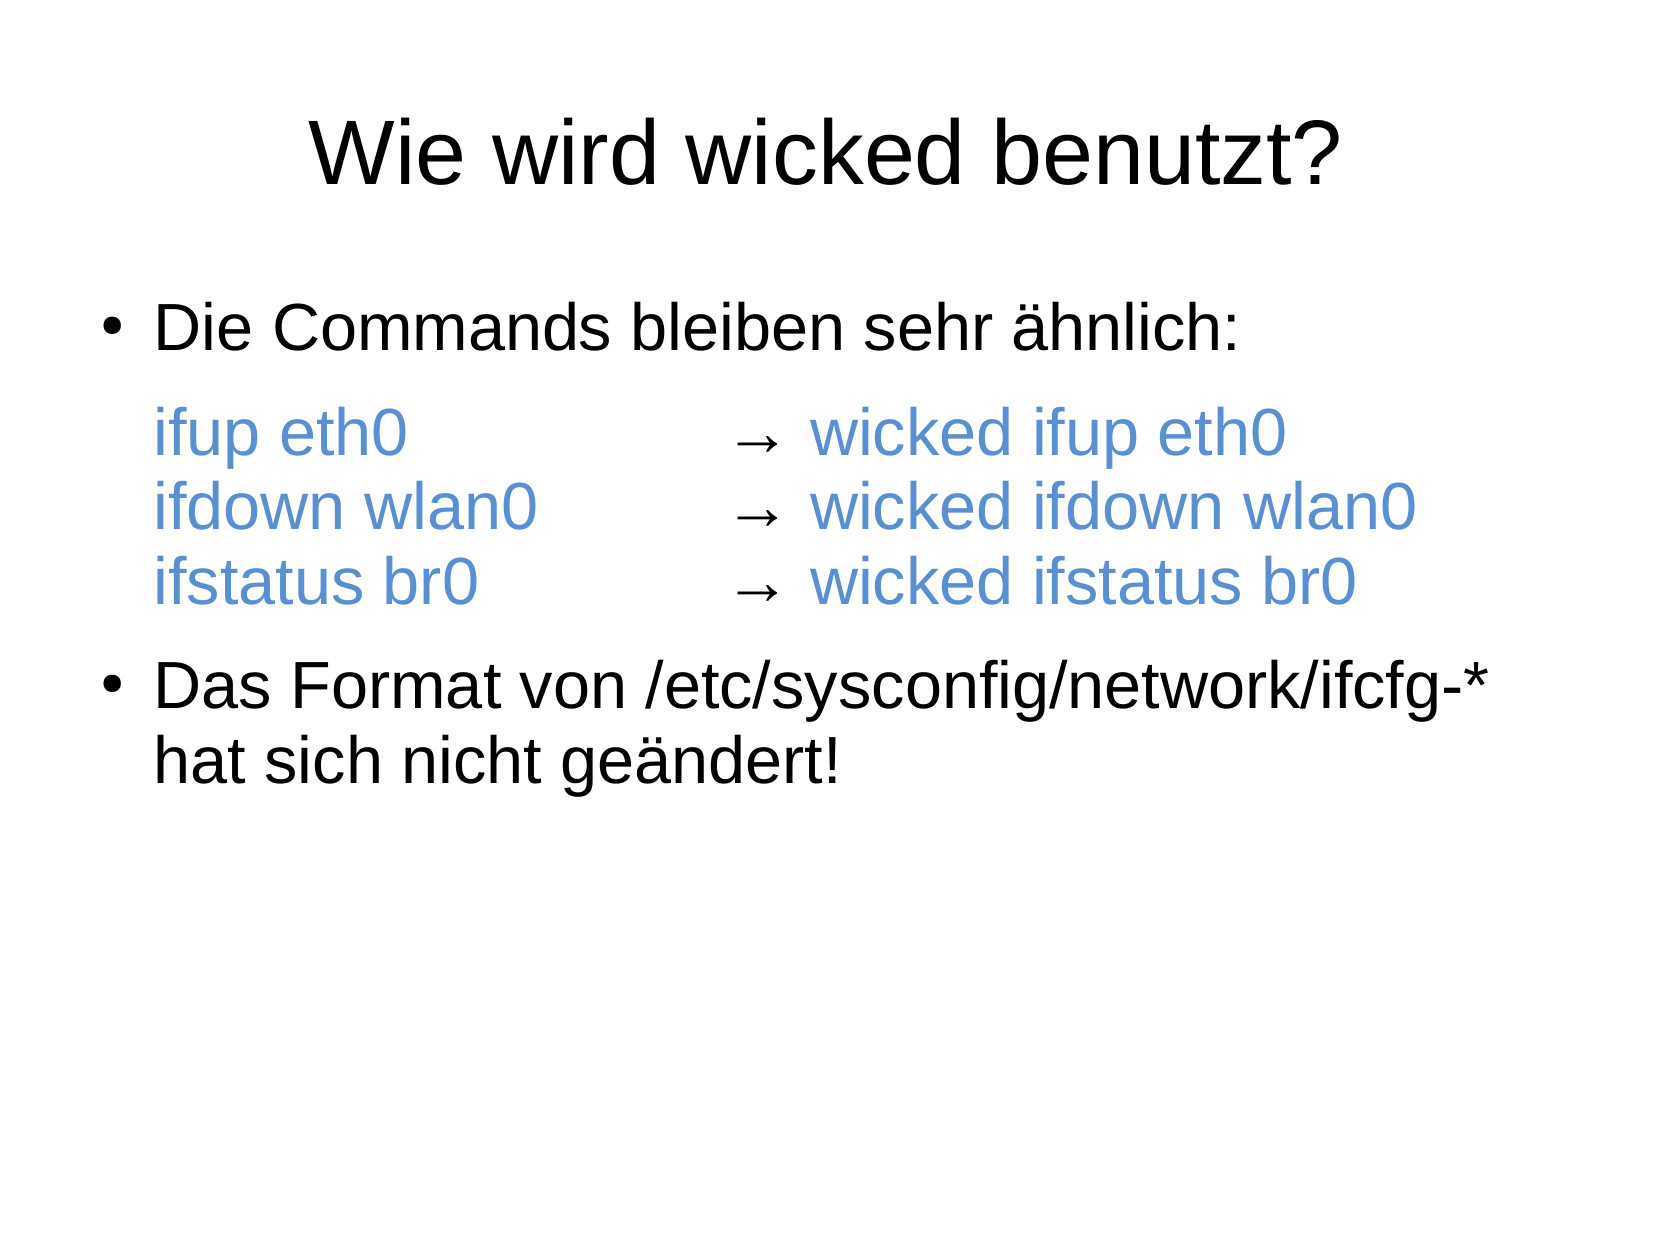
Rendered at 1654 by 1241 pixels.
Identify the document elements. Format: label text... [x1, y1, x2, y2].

list Die Commands bleiben sehr ähnlich: ifup eth0 → wicked ifup eth0 ifdown wlan0 → wicked ifdown wlan0 ifstatus br0 → wicked ifstatus br0 Das Format von /etc/sysconfig/network/ifcfg-* hat sich nicht geändert! [82, 290, 1571, 1010]
title Wie wird wicked benutzt? [82, 49, 1571, 257]
